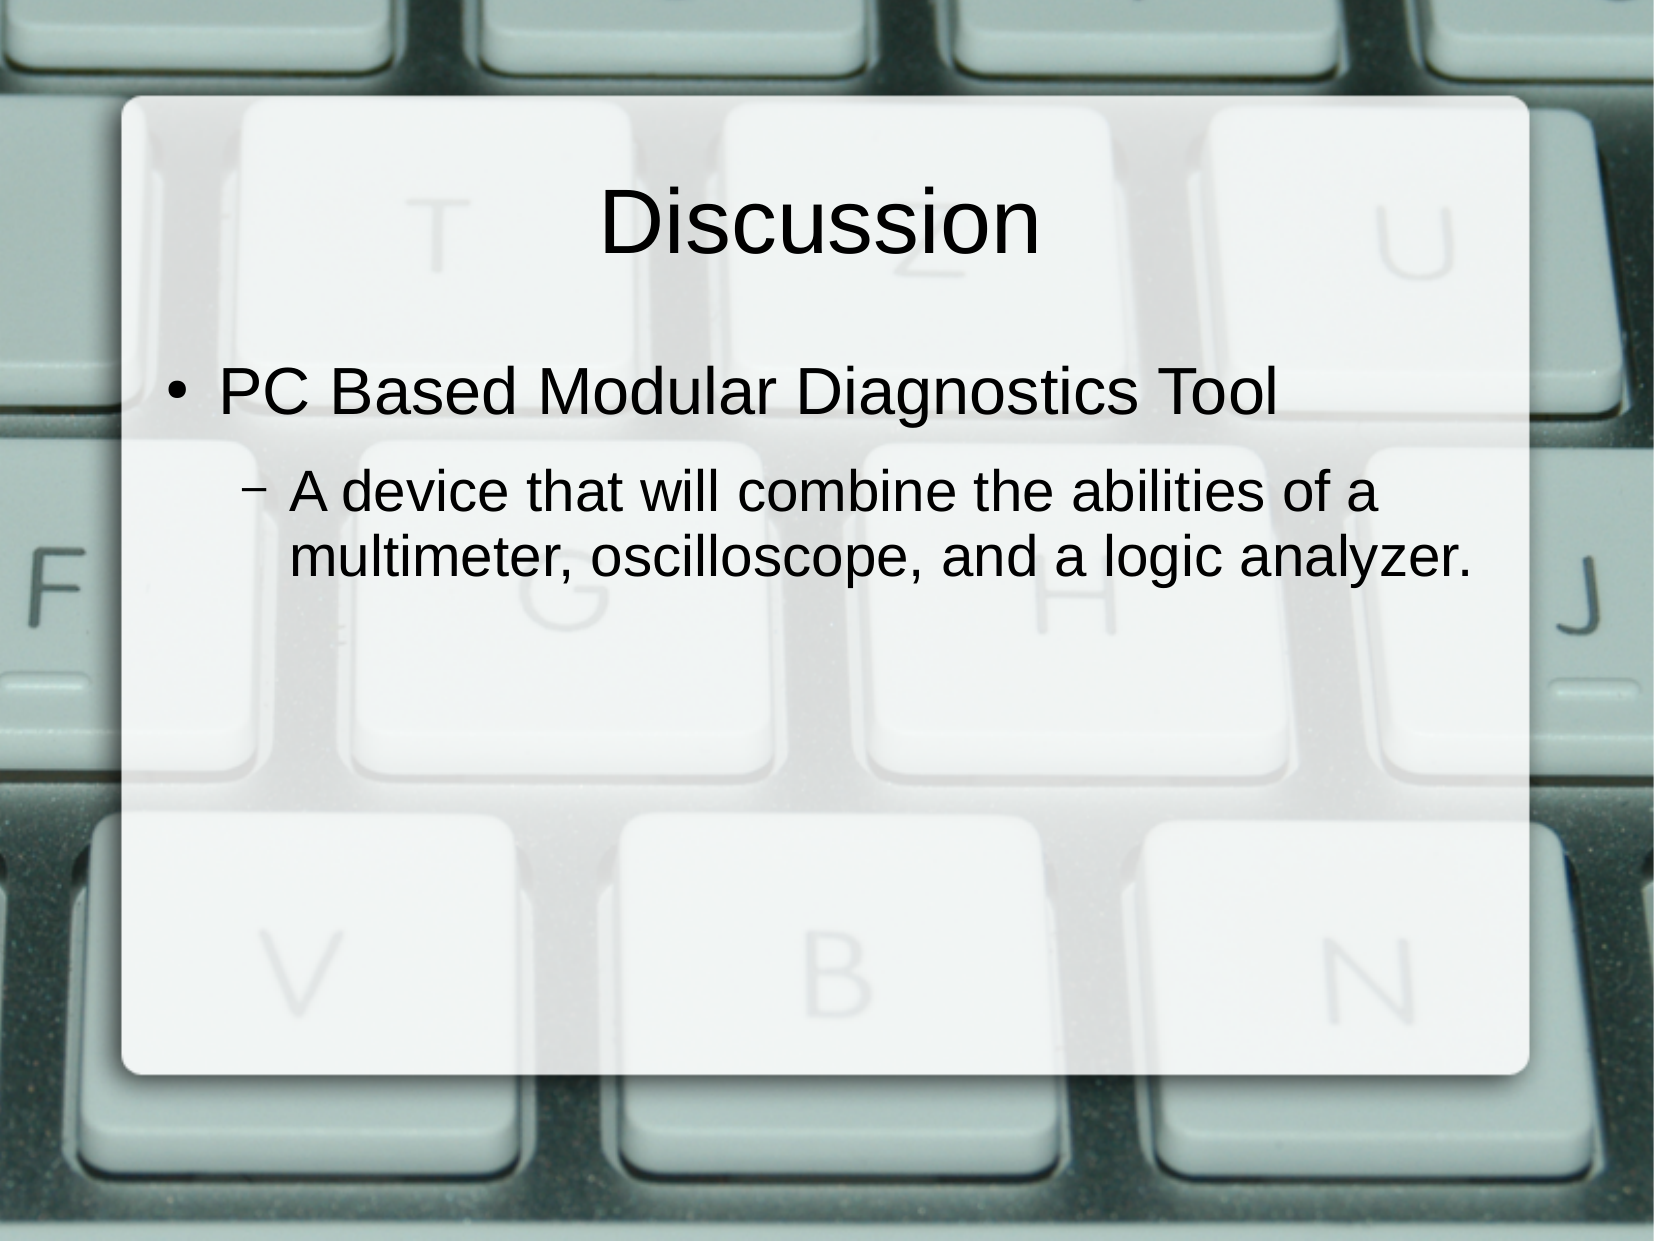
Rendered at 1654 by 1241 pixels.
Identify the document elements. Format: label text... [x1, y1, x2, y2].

list PC Based Modular Diagnostics Tool A device that will combine the abilities of a multimeter, oscilloscope, and a logic analyzer. [147, 354, 1506, 1064]
picture [0, 0, 1654, 1241]
title Discussion [135, 117, 1506, 325]
